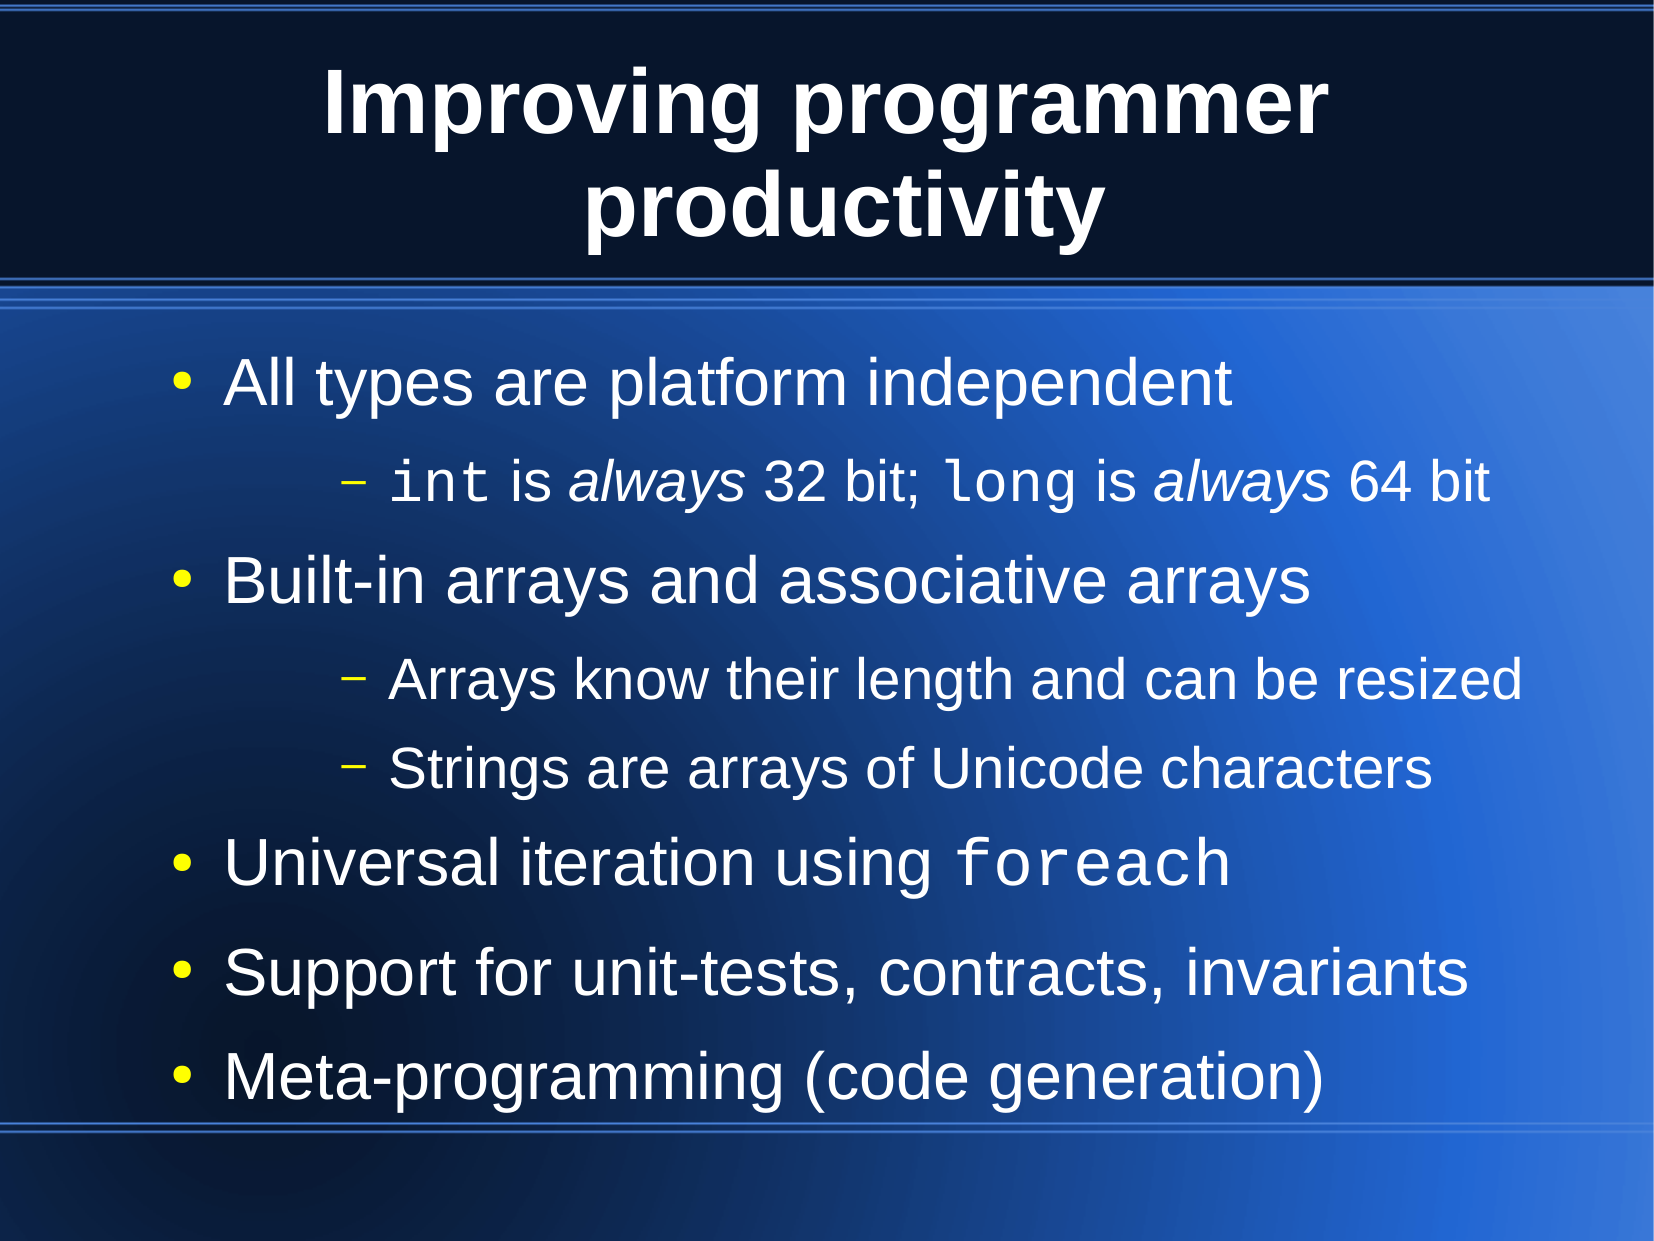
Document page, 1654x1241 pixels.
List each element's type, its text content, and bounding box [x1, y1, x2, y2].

list All types are platform independent int is always 32 bit; long is always 64 bit Built-in arrays and associative arrays Arrays know their length and can be resized Strings are arrays of Unicode characters Universal iteration using foreach Support for unit-tests, contracts, invariants Meta-programming (code generation) [152, 344, 1534, 1127]
title Improving programmer productivity [82, 49, 1571, 257]
picture [0, 0, 1654, 1241]
